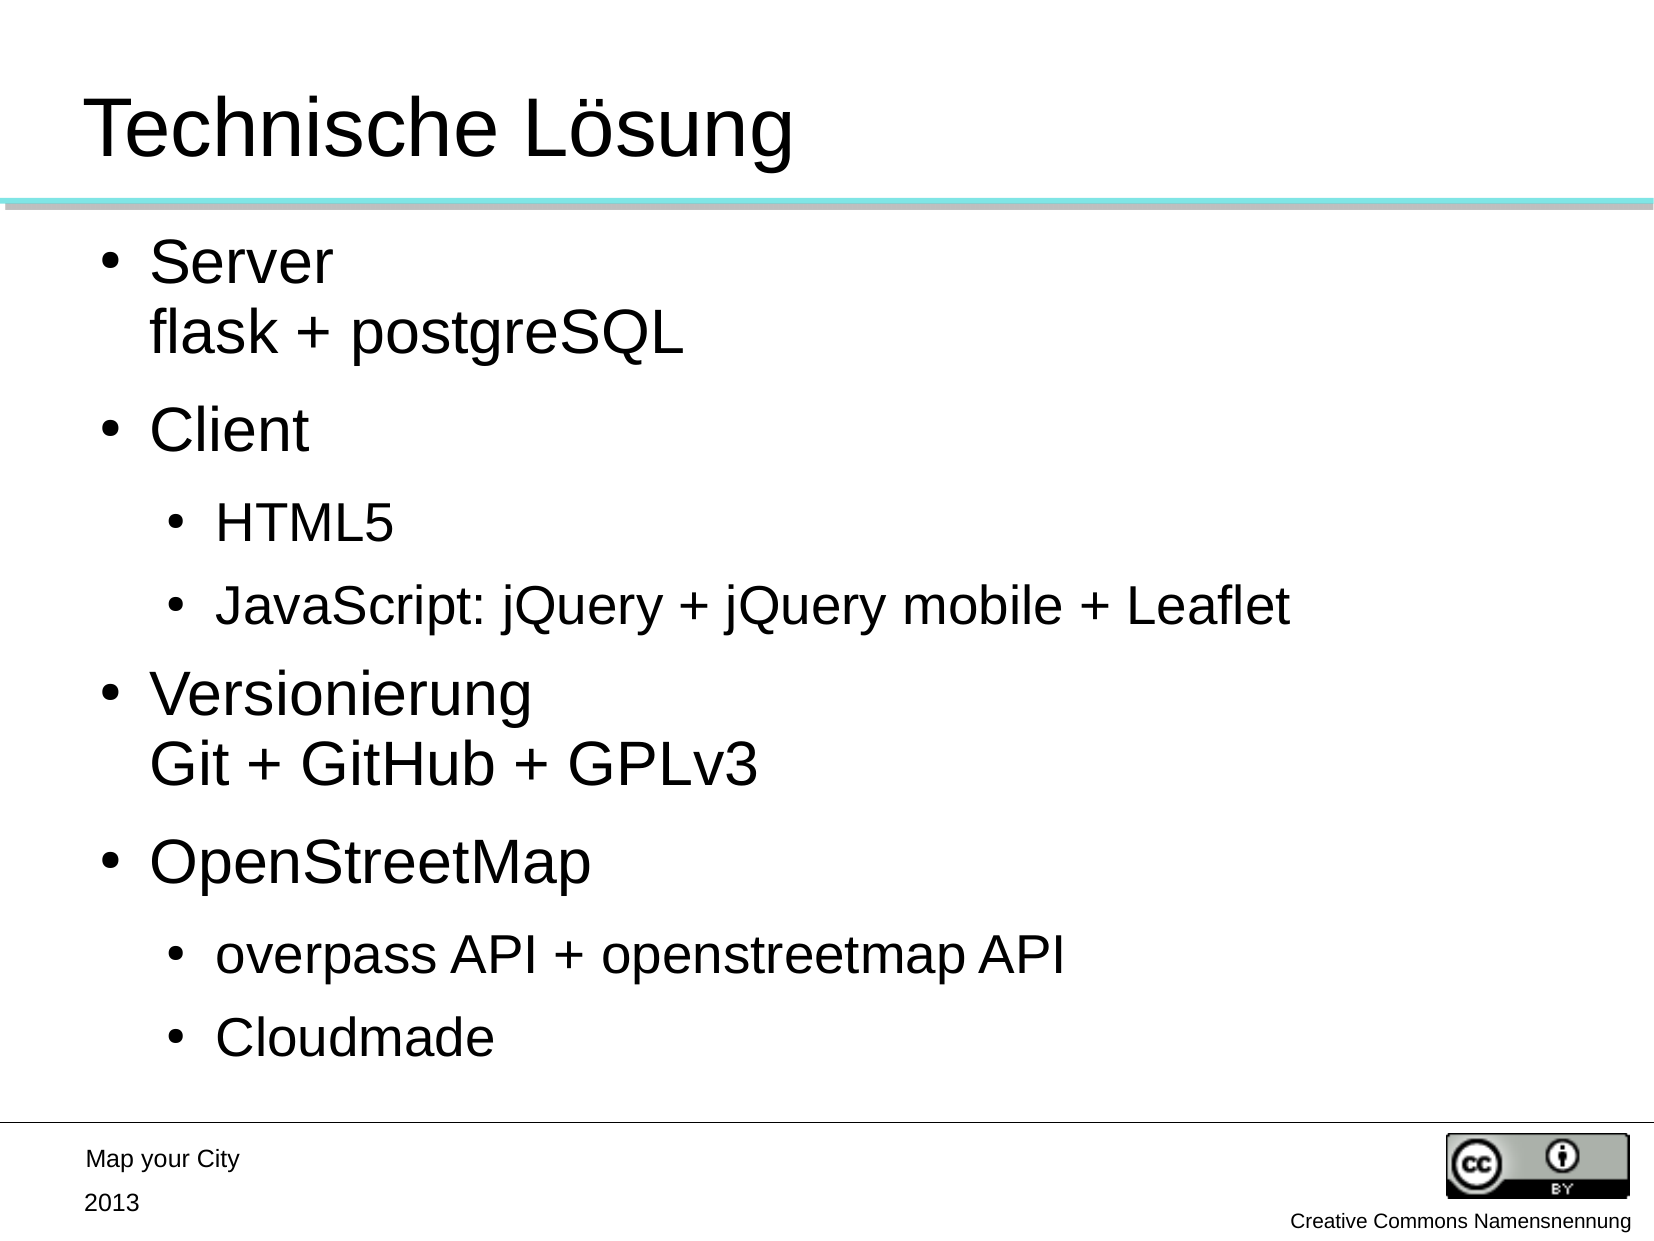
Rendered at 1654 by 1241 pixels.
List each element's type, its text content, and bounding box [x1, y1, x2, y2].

text_box 2013 [69, 1181, 674, 1225]
text_box Map your City [70, 1137, 308, 1180]
list Server flask + postgreSQL Client HTML5 JavaScript: jQuery + jQuery mobile + Leaflet Versionierung Git + GitHub + GPLv3 OpenStreetMap overpass API + openstreetmap API Cloudmade [82, 226, 1571, 1075]
text_box Creative Commons Namensnennung [1275, 1202, 1654, 1241]
title Technische Lösung [82, 81, 1571, 175]
picture [1446, 1133, 1630, 1199]
